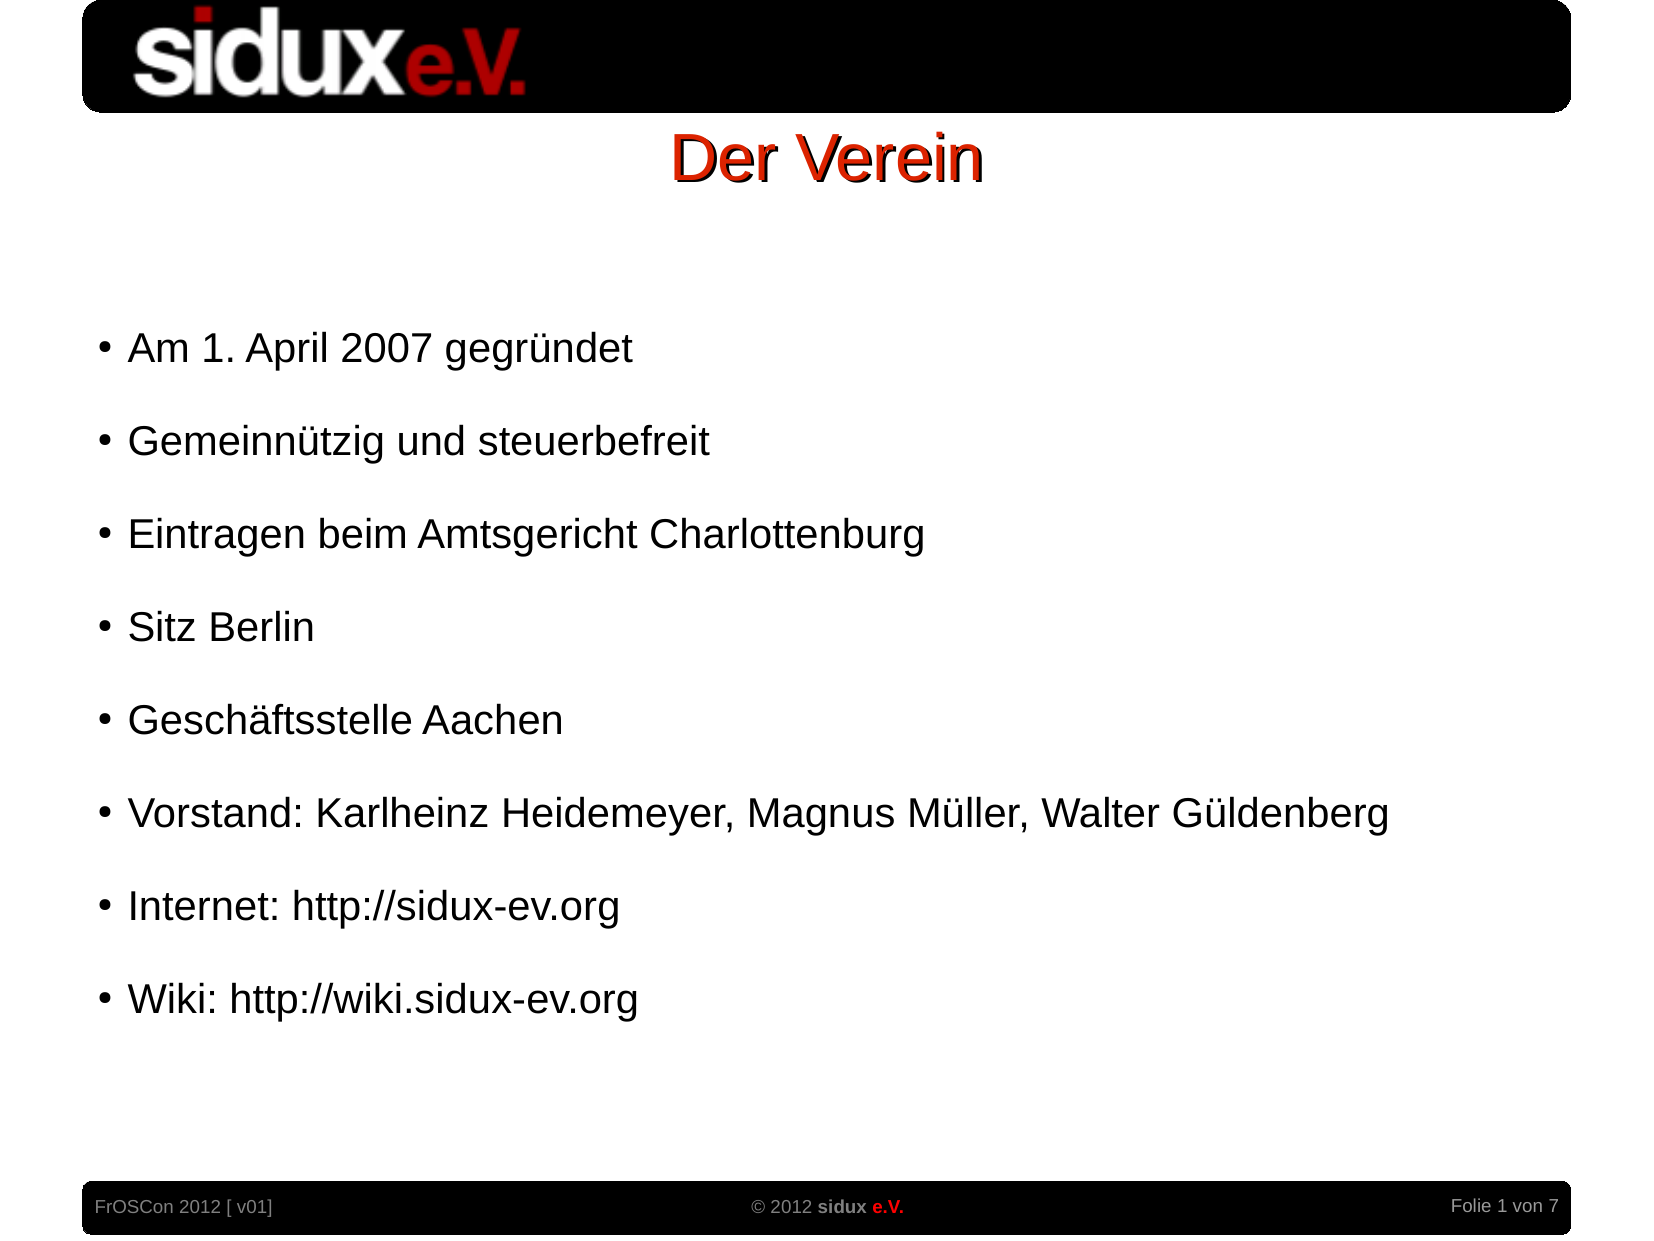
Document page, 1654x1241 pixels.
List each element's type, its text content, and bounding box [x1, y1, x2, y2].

picture [113, 0, 532, 110]
text_box Am 1. April 2007 gegründet Gemeinnützig und steuerbefreit Eintragen beim Amtsgericht Charlottenburg Sitz Berlin Geschäftsstelle Aachen Vorstand: Karlheinz Heidemeyer, Magnus Müller, Walter Güldenberg Internet: http://sidux-ev.org Wiki: http://wiki.sidux-ev.org [82, 224, 1571, 1170]
text_box Der Verein [82, 112, 1571, 213]
